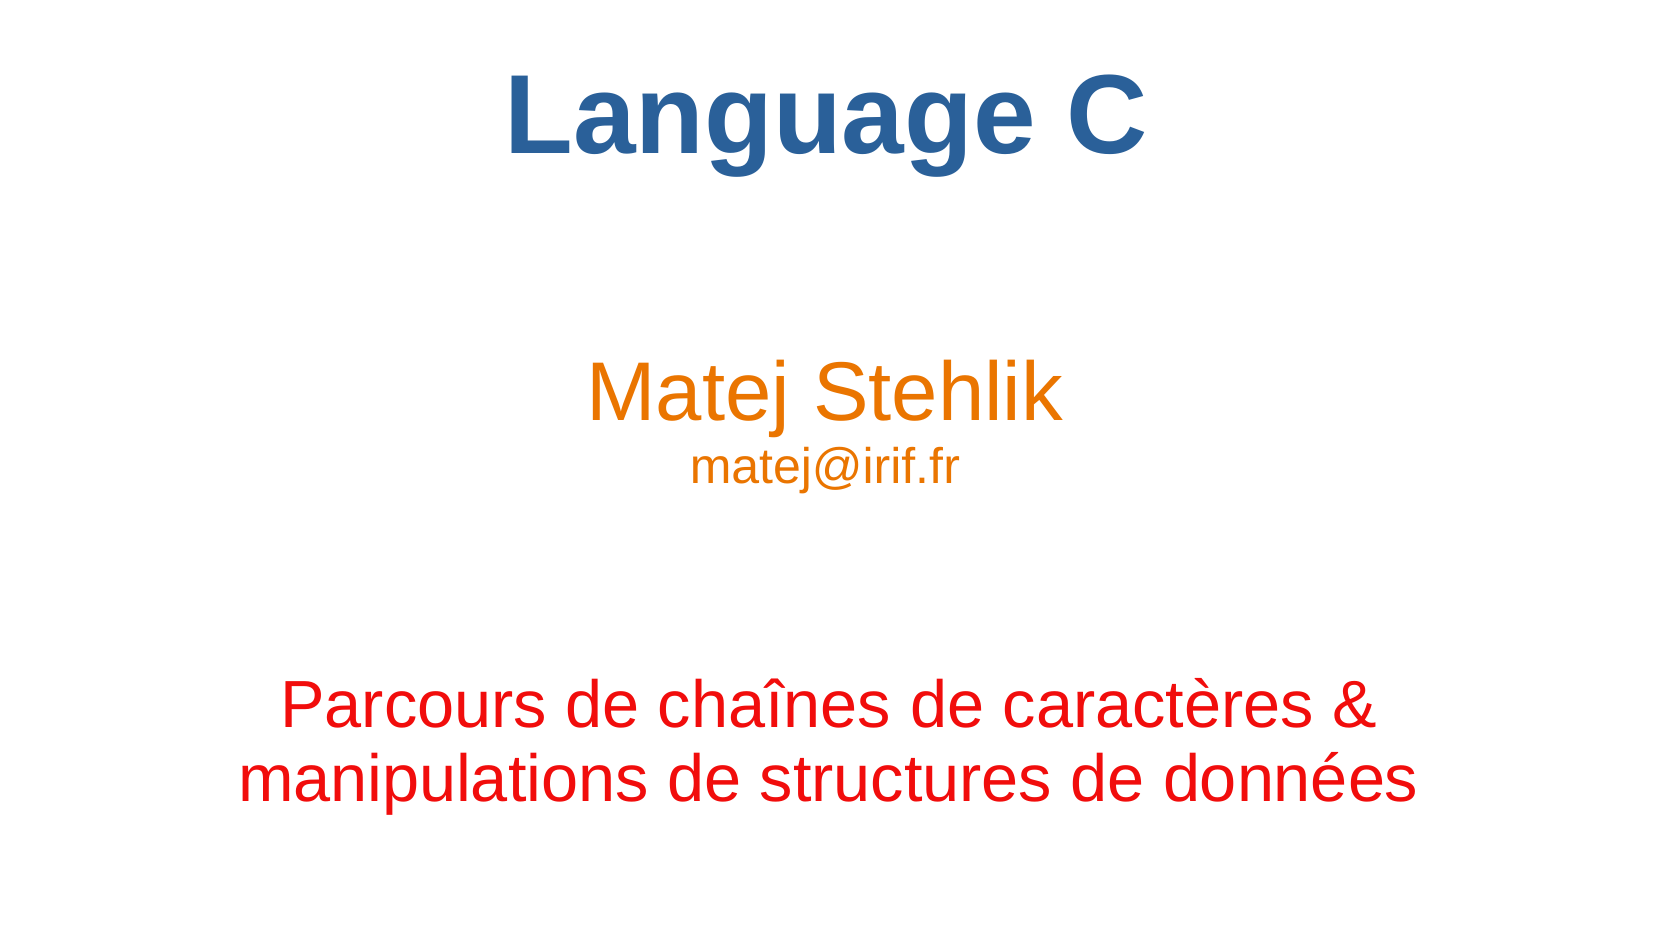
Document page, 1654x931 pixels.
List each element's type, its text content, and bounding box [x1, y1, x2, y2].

list Parcours de chaînes de caractères & manipulations de structures de données [157, 562, 1501, 908]
text_box Matej Stehlik matej@irif.fr [300, 337, 1351, 601]
title Language C [82, 37, 1571, 193]
